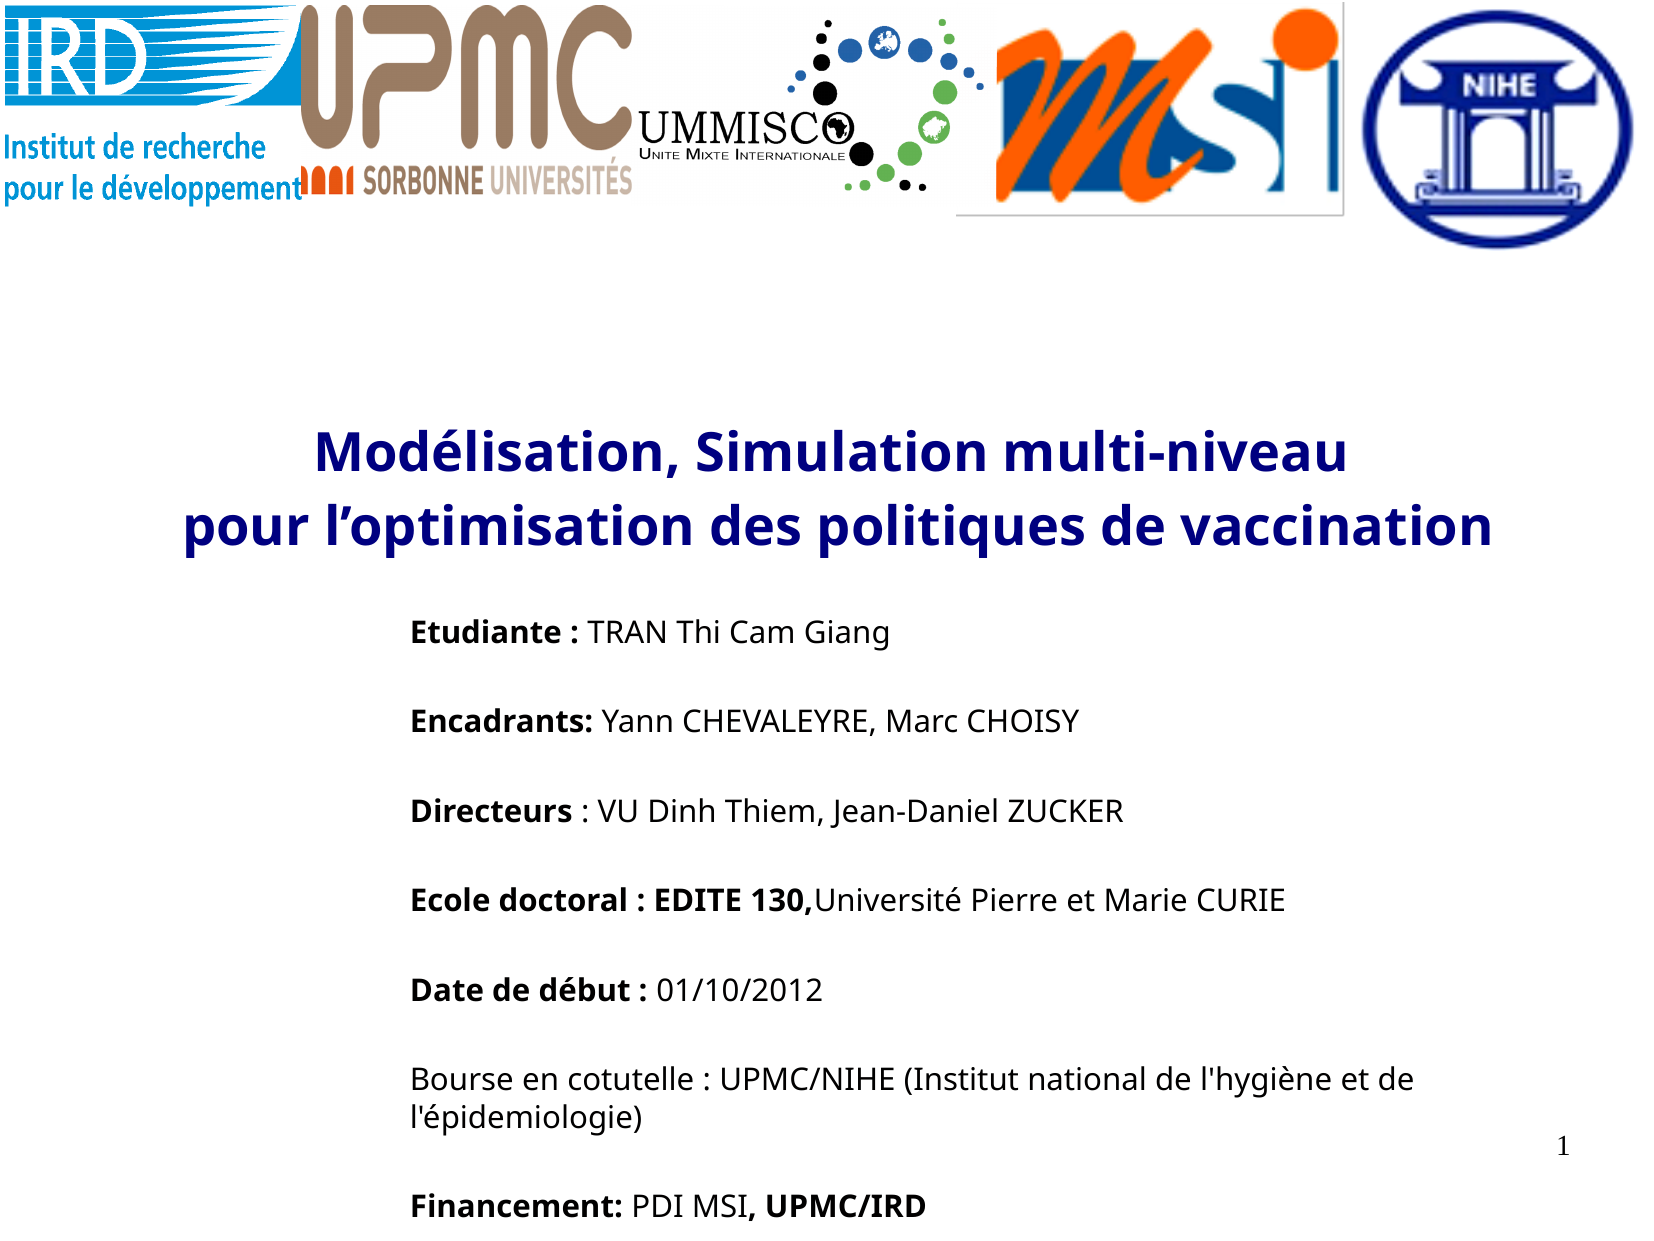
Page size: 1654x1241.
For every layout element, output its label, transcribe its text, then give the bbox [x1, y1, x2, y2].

picture [42, 18, 88, 95]
subtitle Modélisation, Simulation multi-niveau pour l’optimisation des politiques de vaccination [82, 250, 1595, 724]
text_box Etudiante : TRAN Thi Cam Giang Encadrants: Yann CHEVALEYRE, Marc CHOISY Directeurs : VU Dinh Thiem, Jean-Daniel ZUCKER Ecole doctoral : EDITE 130,Université Pierre et Marie CURIE Date de début : 01/10/2012 Bourse en cotutelle : UPMC/NIHE (Institut national de l'hygiène et de l'épidemiologie) Financement: PDI MSI, UPMC/IRD [389, 602, 1512, 1235]
picture [1358, 5, 1639, 254]
picture [9, 186, 14, 195]
picture [5, 2, 1347, 219]
picture [96, 19, 146, 95]
picture [19, 19, 28, 95]
picture [210, 186, 215, 195]
picture [194, 186, 199, 195]
